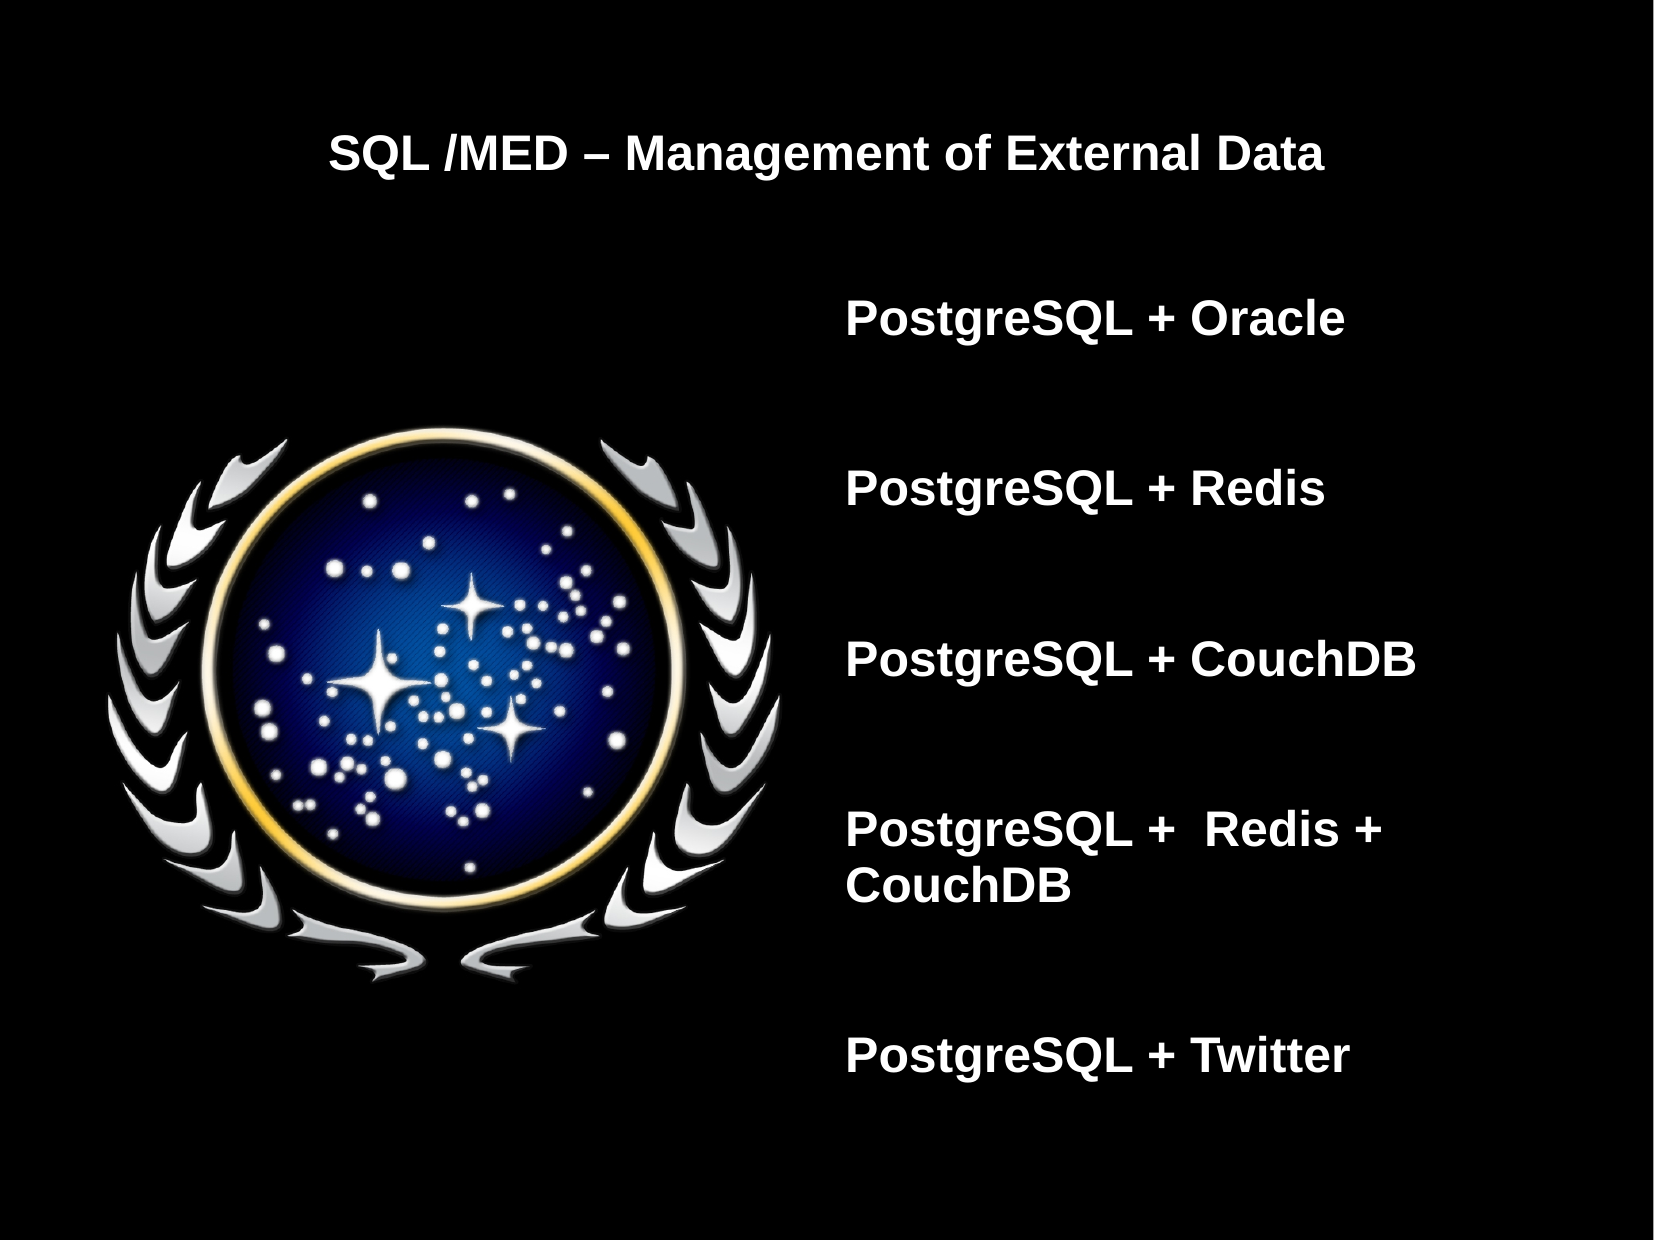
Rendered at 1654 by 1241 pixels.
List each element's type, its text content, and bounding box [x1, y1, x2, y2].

picture [82, 394, 809, 1005]
title SQL /MED – Management of External Data [82, 49, 1571, 257]
list PostgreSQL + Oracle PostgreSQL + Redis PostgreSQL + CouchDB PostgreSQL + Redis + CouchDB PostgreSQL + Twitter [845, 290, 1619, 1182]
